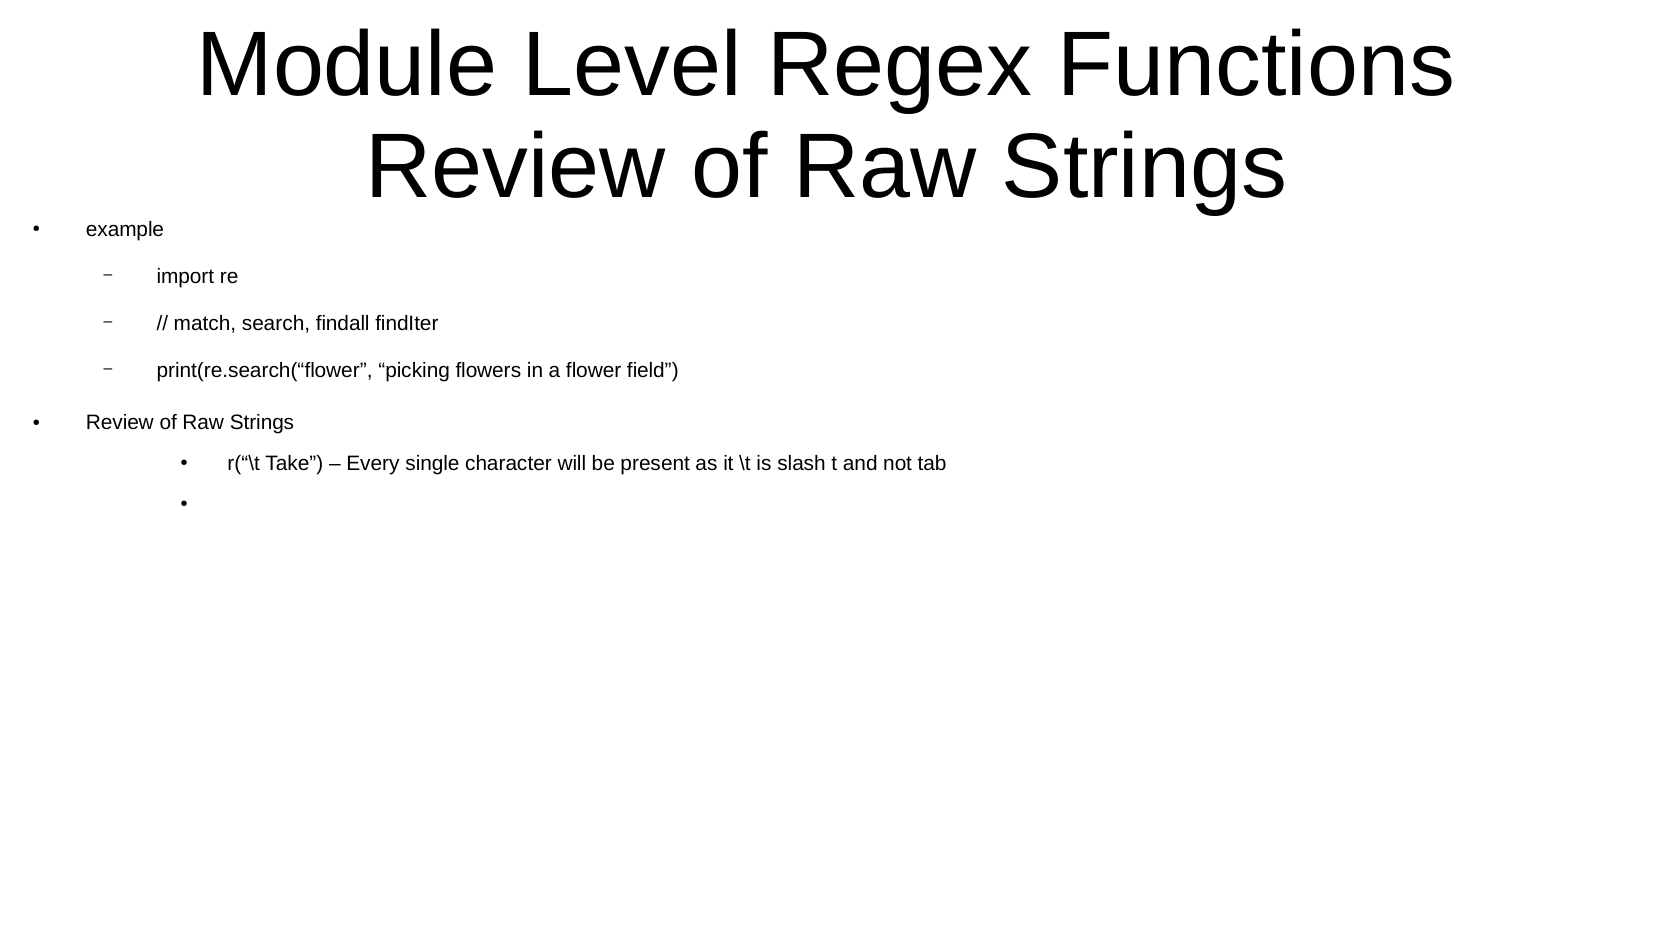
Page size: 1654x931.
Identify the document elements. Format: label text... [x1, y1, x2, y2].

title Module Level Regex Functions Review of Raw Strings [82, 12, 1571, 217]
list example import re // match, search, findall findIter print(re.search(“flower”, “picking flowers in a flower field”) Review of Raw Strings r(“\t Take”) – Every single character will be present as it \t is slash t and not tab [15, 217, 1571, 901]
